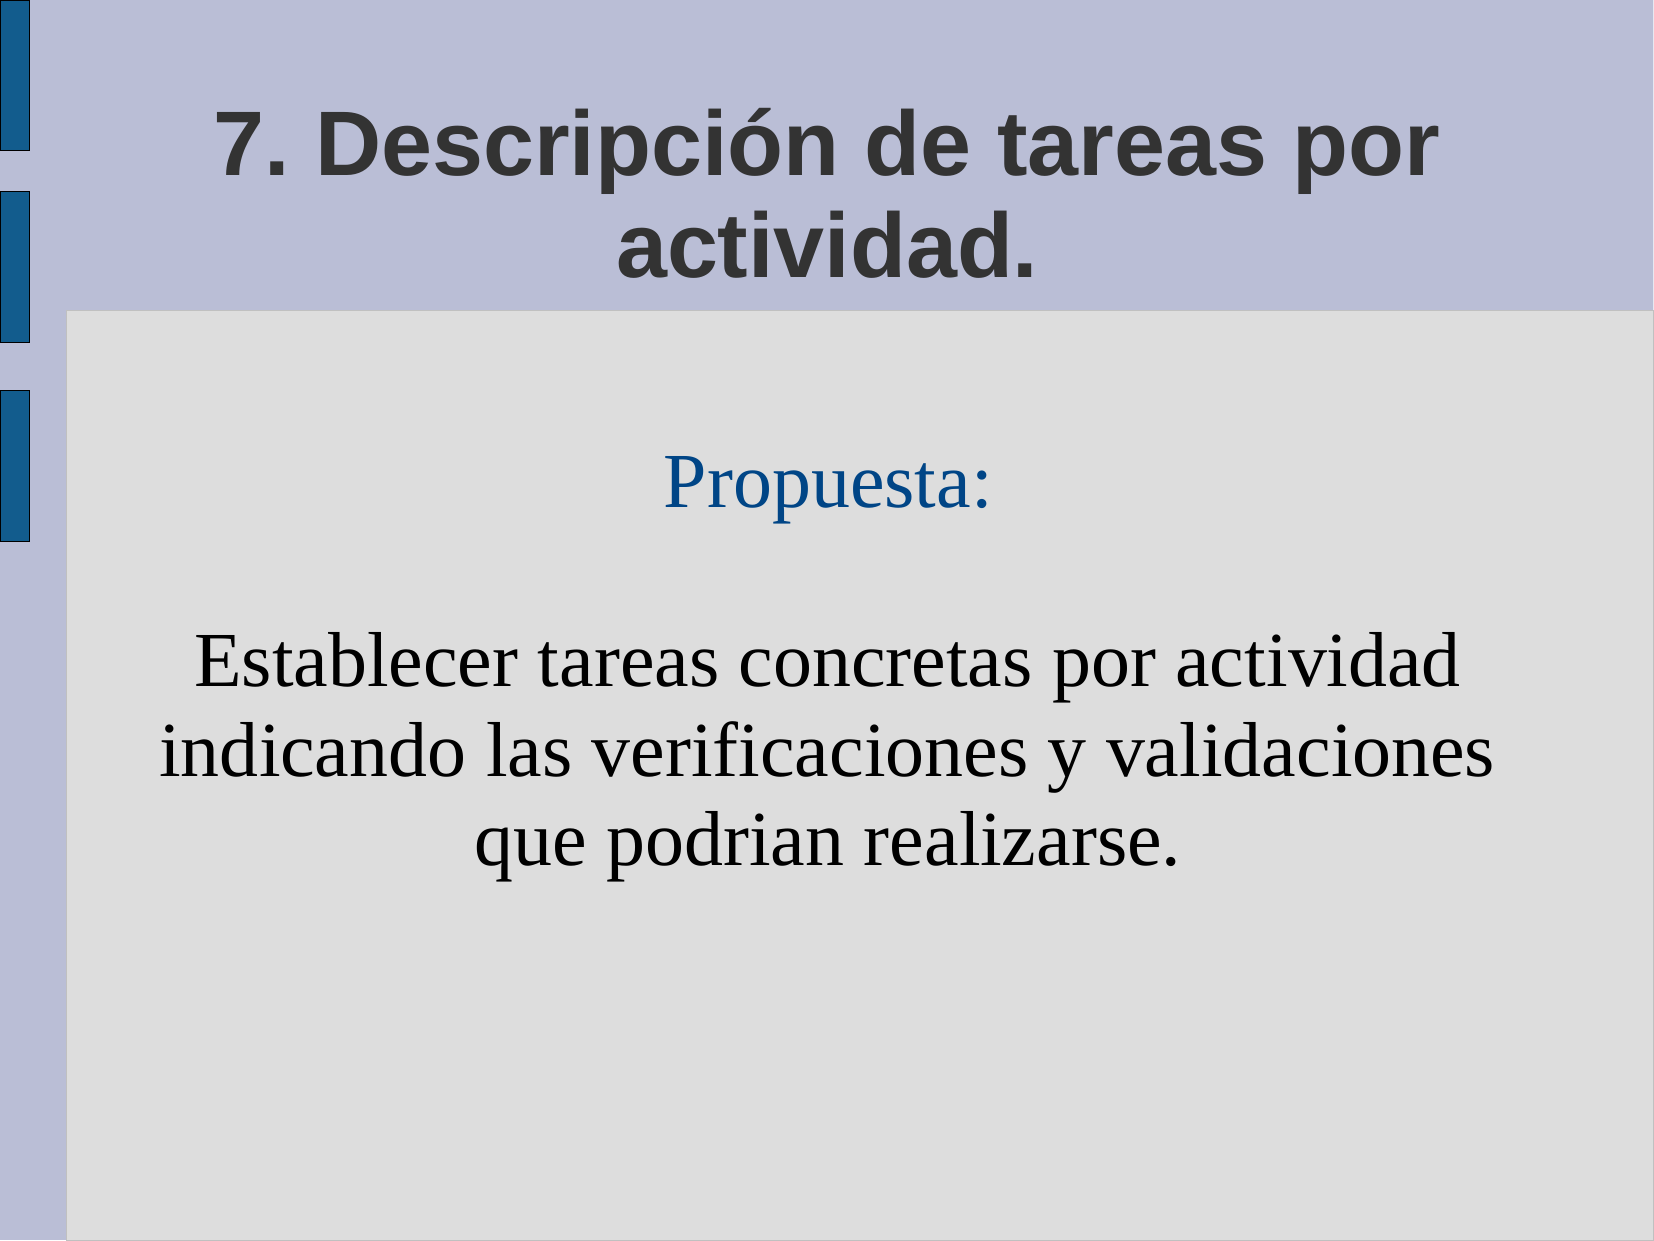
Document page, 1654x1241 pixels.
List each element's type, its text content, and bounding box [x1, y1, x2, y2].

title 7. Descripción de tareas por actividad. [121, 91, 1534, 299]
chart [121, 344, 1534, 1127]
